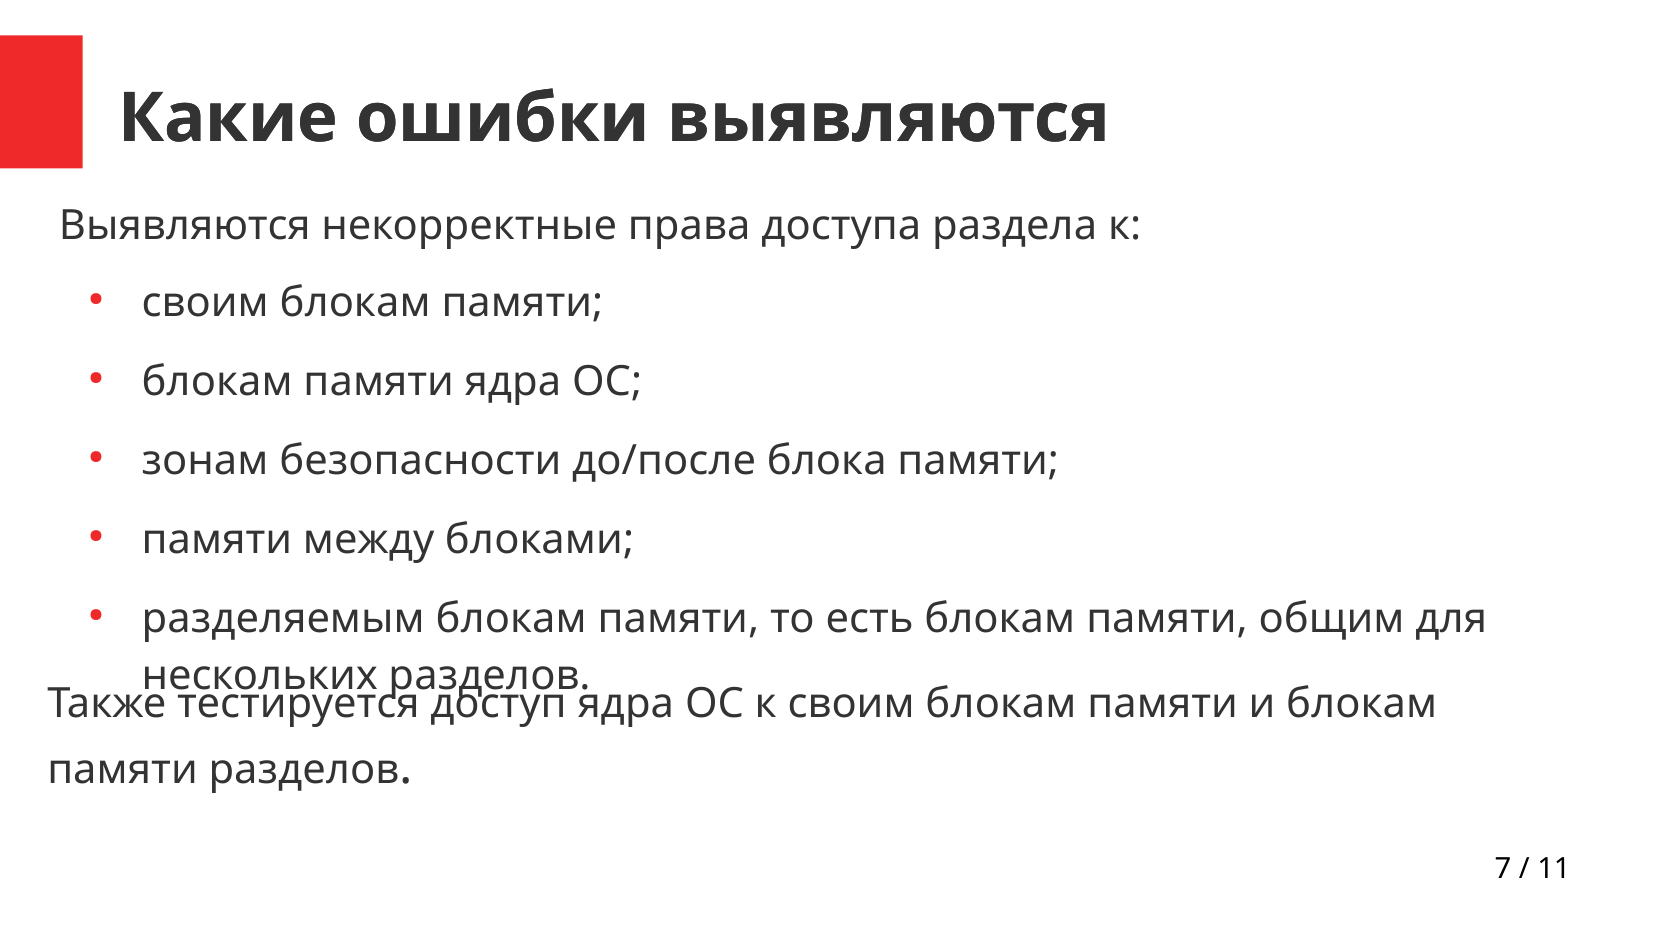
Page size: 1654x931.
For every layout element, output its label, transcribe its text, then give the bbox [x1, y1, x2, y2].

list Также тестируется доступ ядра ОС к своим блокам памяти и блокам памяти разделов. [0, 673, 1595, 847]
title Какие ошибки выявляются [118, 37, 1571, 193]
list Выявляются некорректные права доступа раздела к: [0, 194, 1548, 302]
list своим блокам памяти; блокам памяти ядра ОС; зонам безопасности до/после блока памяти; памяти между блоками; разделяемым блокам памяти, то есть блокам памяти, общим для нескольких разделов. [70, 271, 1583, 603]
